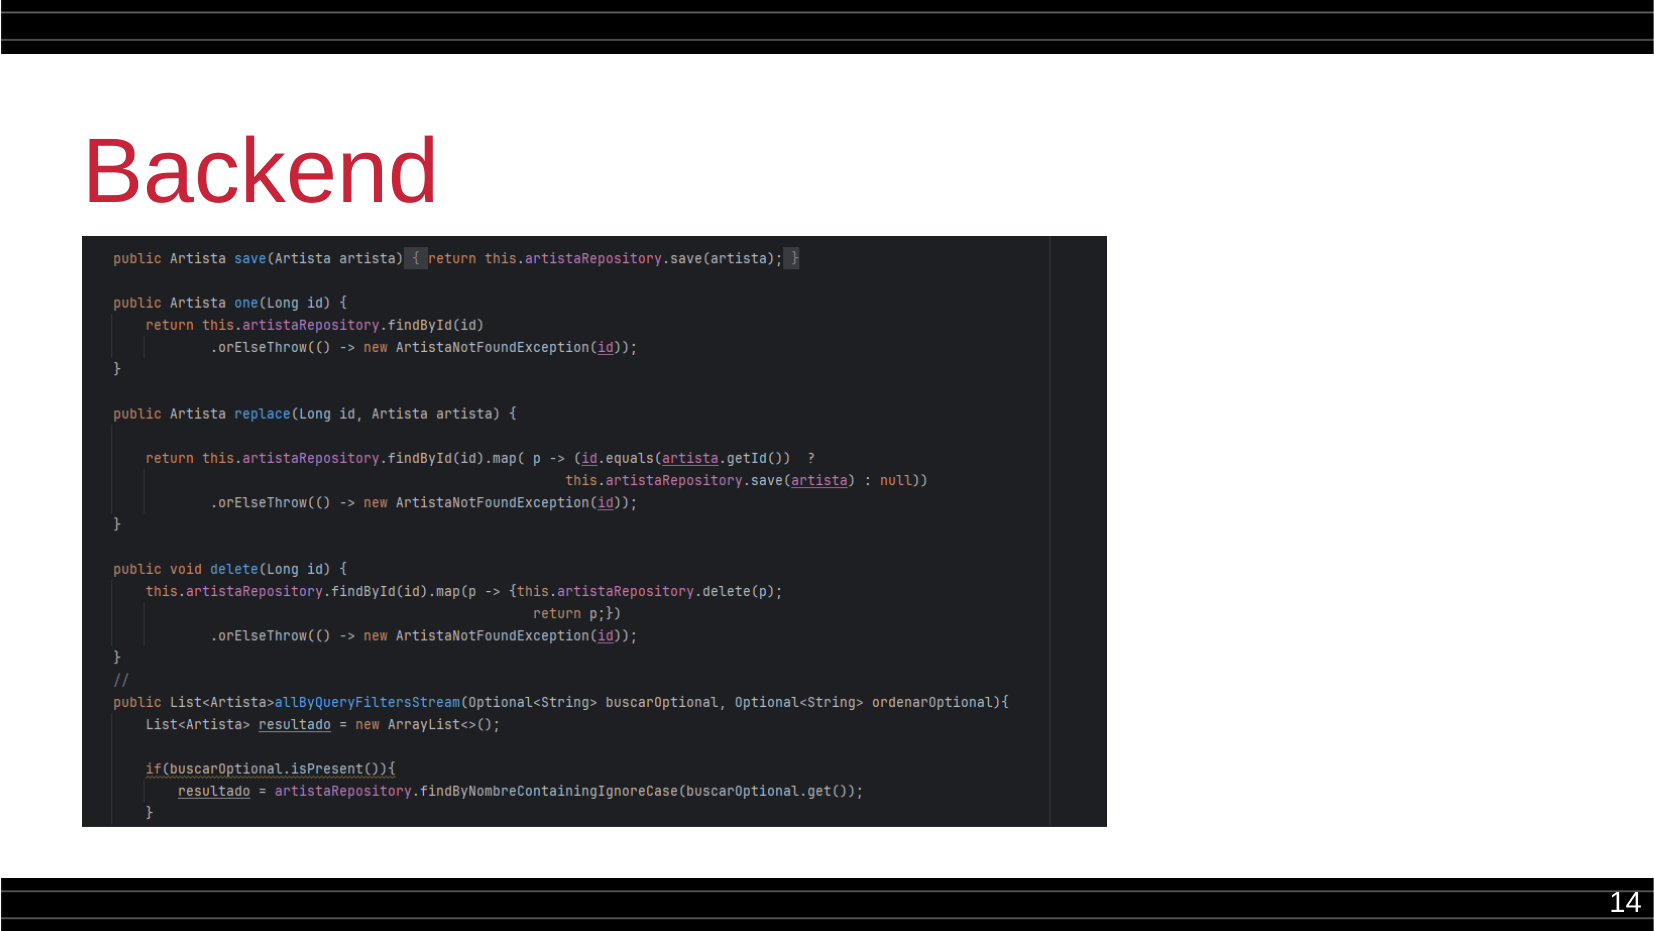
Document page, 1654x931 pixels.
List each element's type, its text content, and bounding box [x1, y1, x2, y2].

picture [1, 0, 1654, 54]
picture [82, 236, 1107, 827]
title Backend [82, 92, 1571, 249]
picture [1, 878, 1654, 931]
